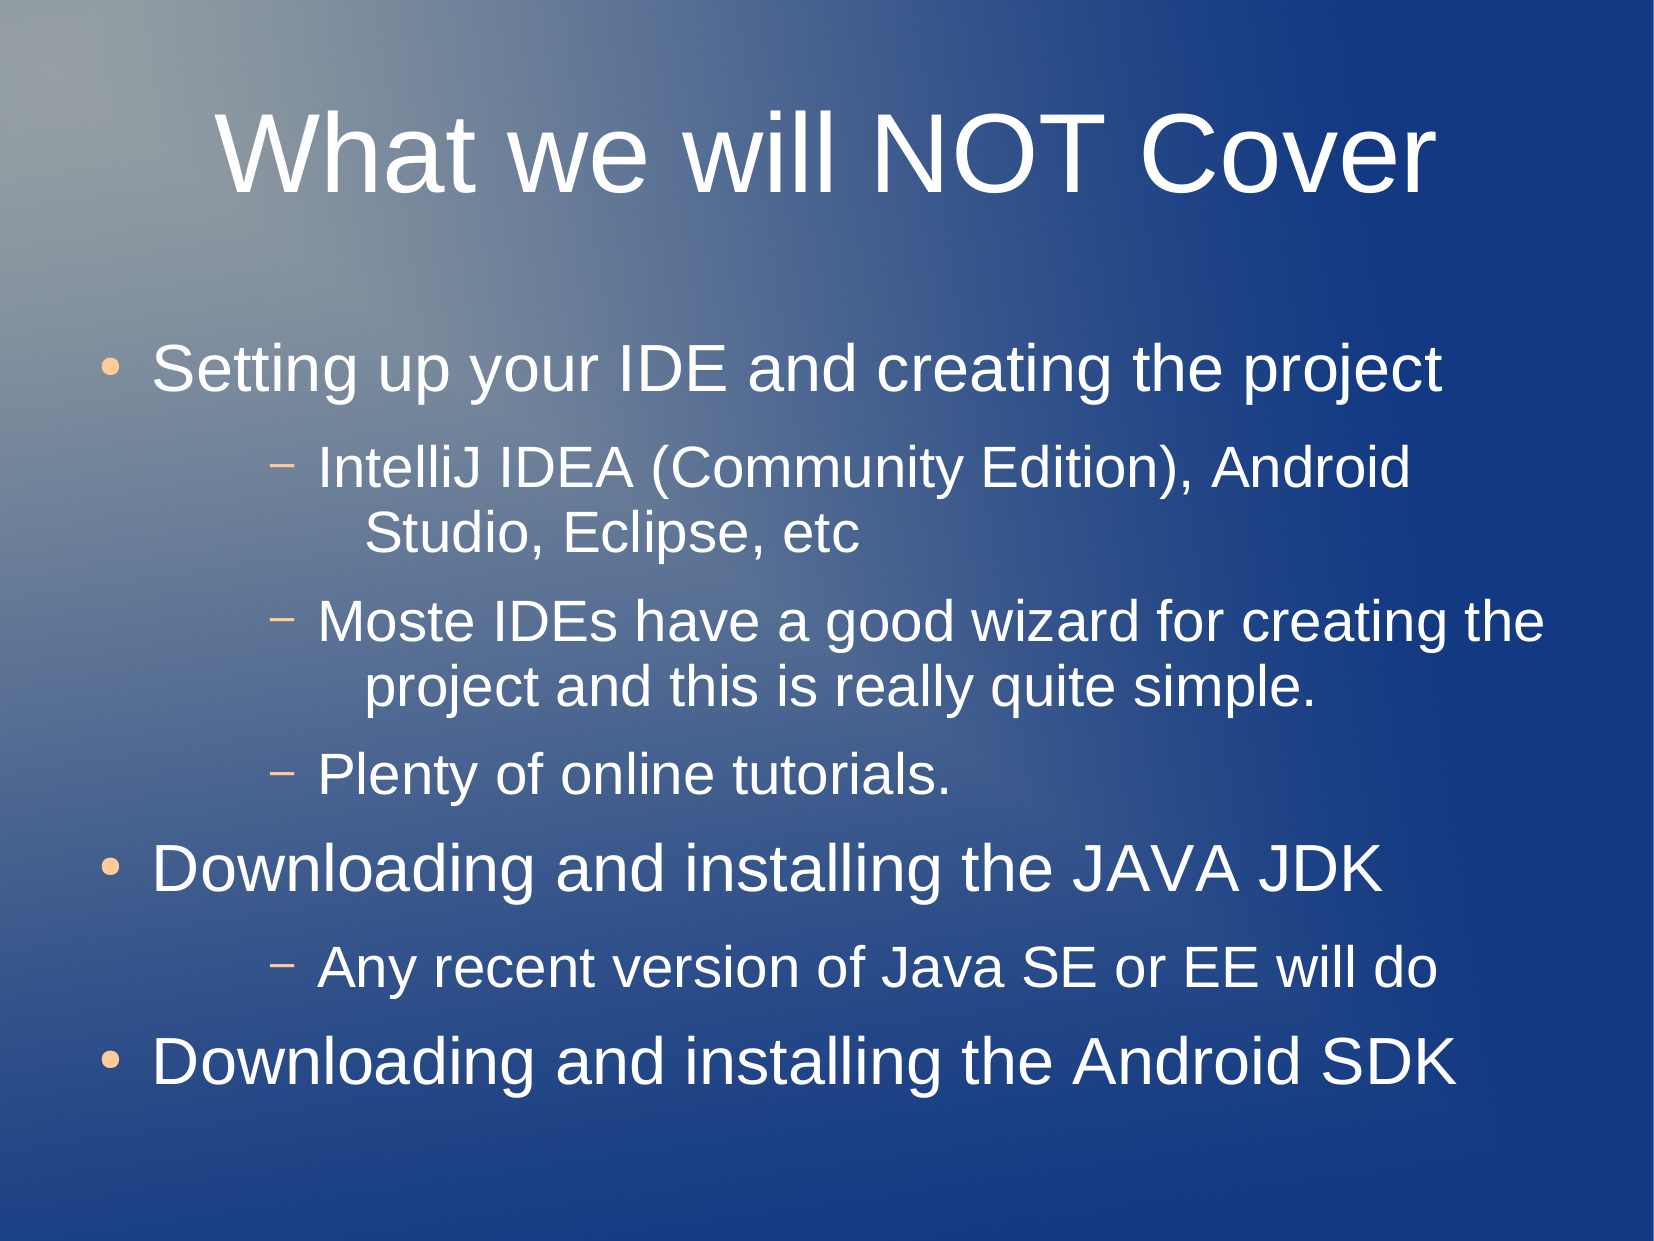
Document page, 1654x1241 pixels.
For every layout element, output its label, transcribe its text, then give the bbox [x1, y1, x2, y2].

picture [0, 0, 1654, 1241]
list Setting up your IDE and creating the project IntelliJ IDEA (Community Edition), Android Studio, Eclipse, etc Moste IDEs have a good wizard for creating the project and this is really quite simple. Plenty of online tutorials. Downloading and installing the JAVA JDK Any recent version of Java SE or EE will do Downloading and installing the Android SDK [80, 330, 1570, 1099]
title What we will NOT Cover [82, 49, 1571, 257]
